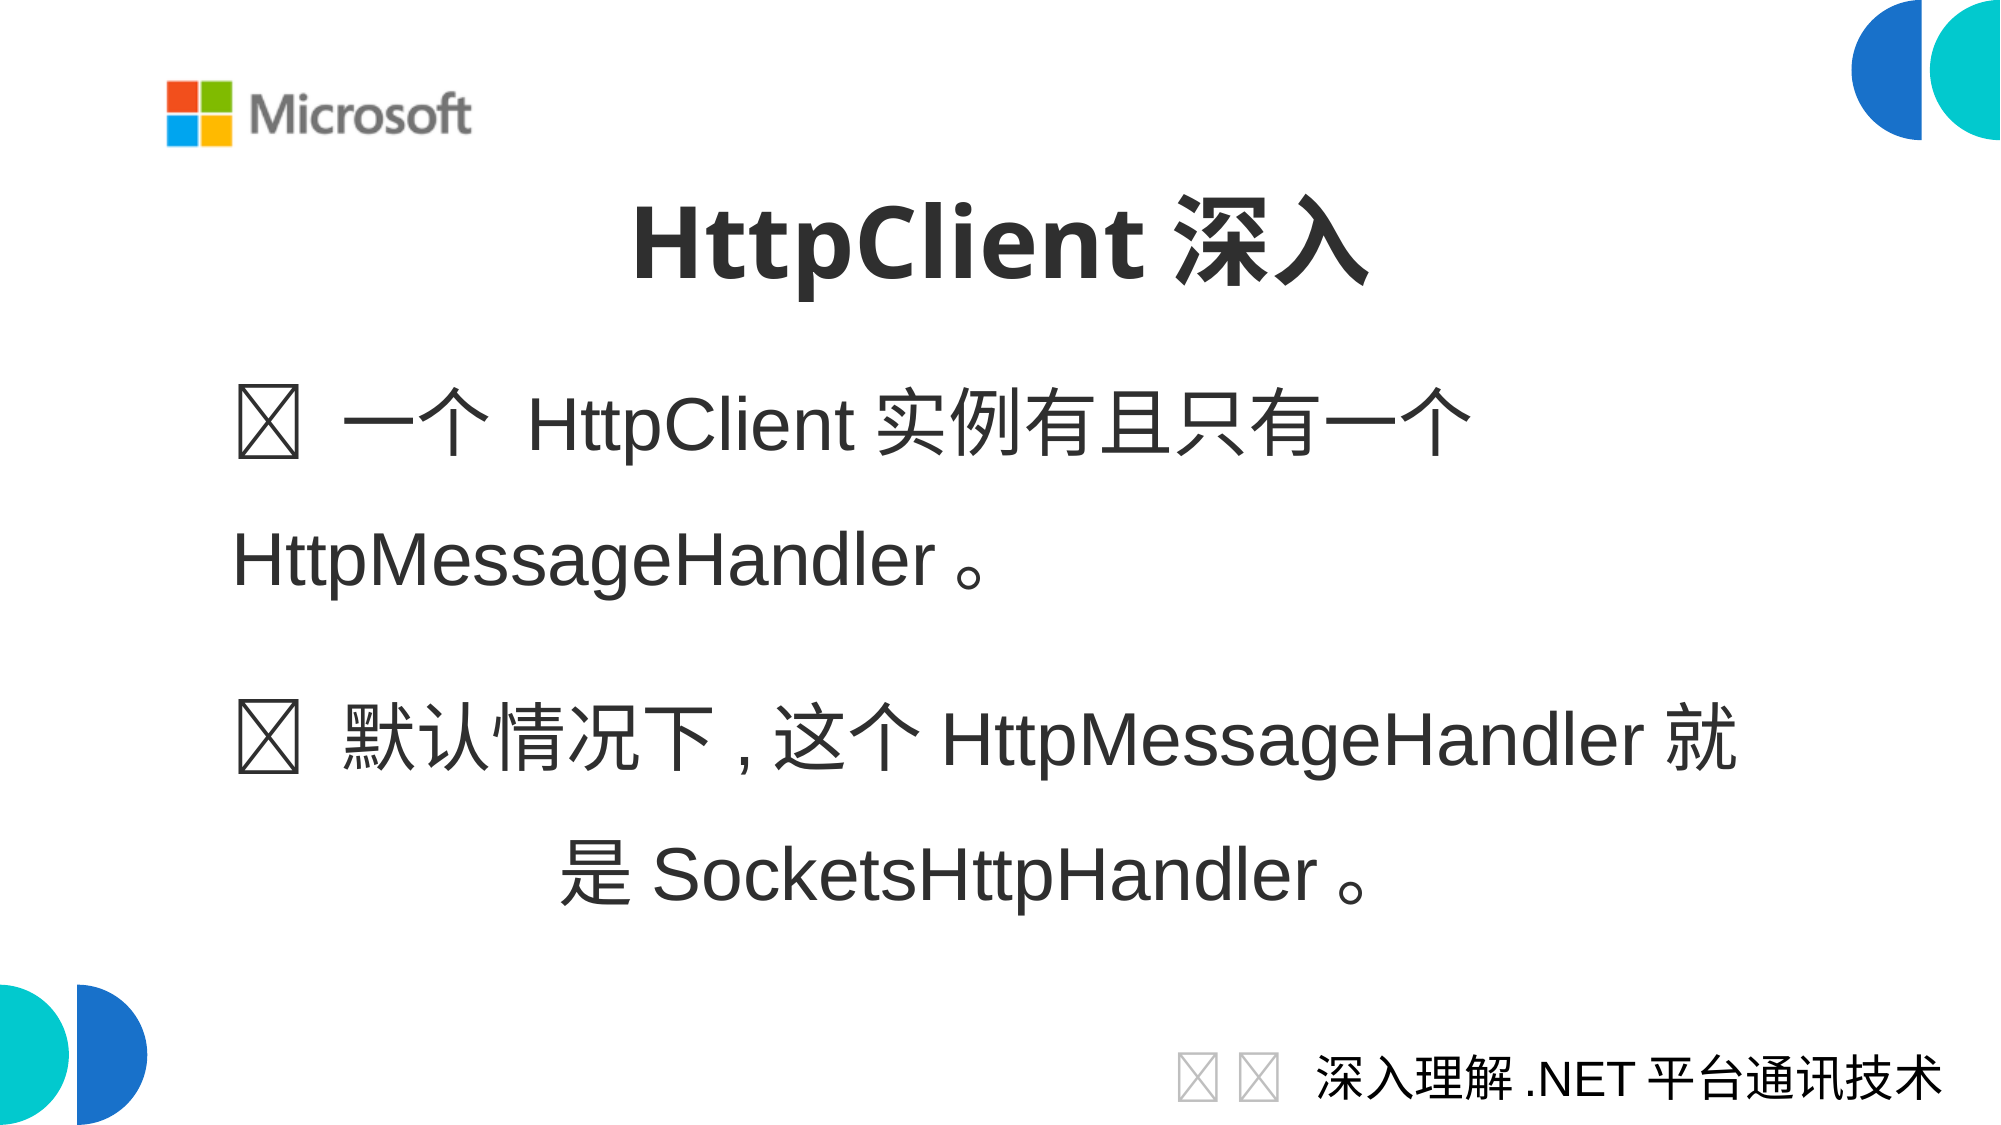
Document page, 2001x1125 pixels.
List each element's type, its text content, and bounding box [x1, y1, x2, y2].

picture [85, 41, 552, 189]
subtitle 🚀 🚀 深入理解.NET平台通讯技术 [1173, 1046, 1952, 1107]
text_box 🚀 一个 HttpClient实例有且只有一个HttpMessageHandler。 🚀 默认情况下,这个HttpMessageHandler就是SocketsHttpHandler。 [216, 323, 1803, 536]
title HttpClient深入 [138, 145, 1862, 332]
